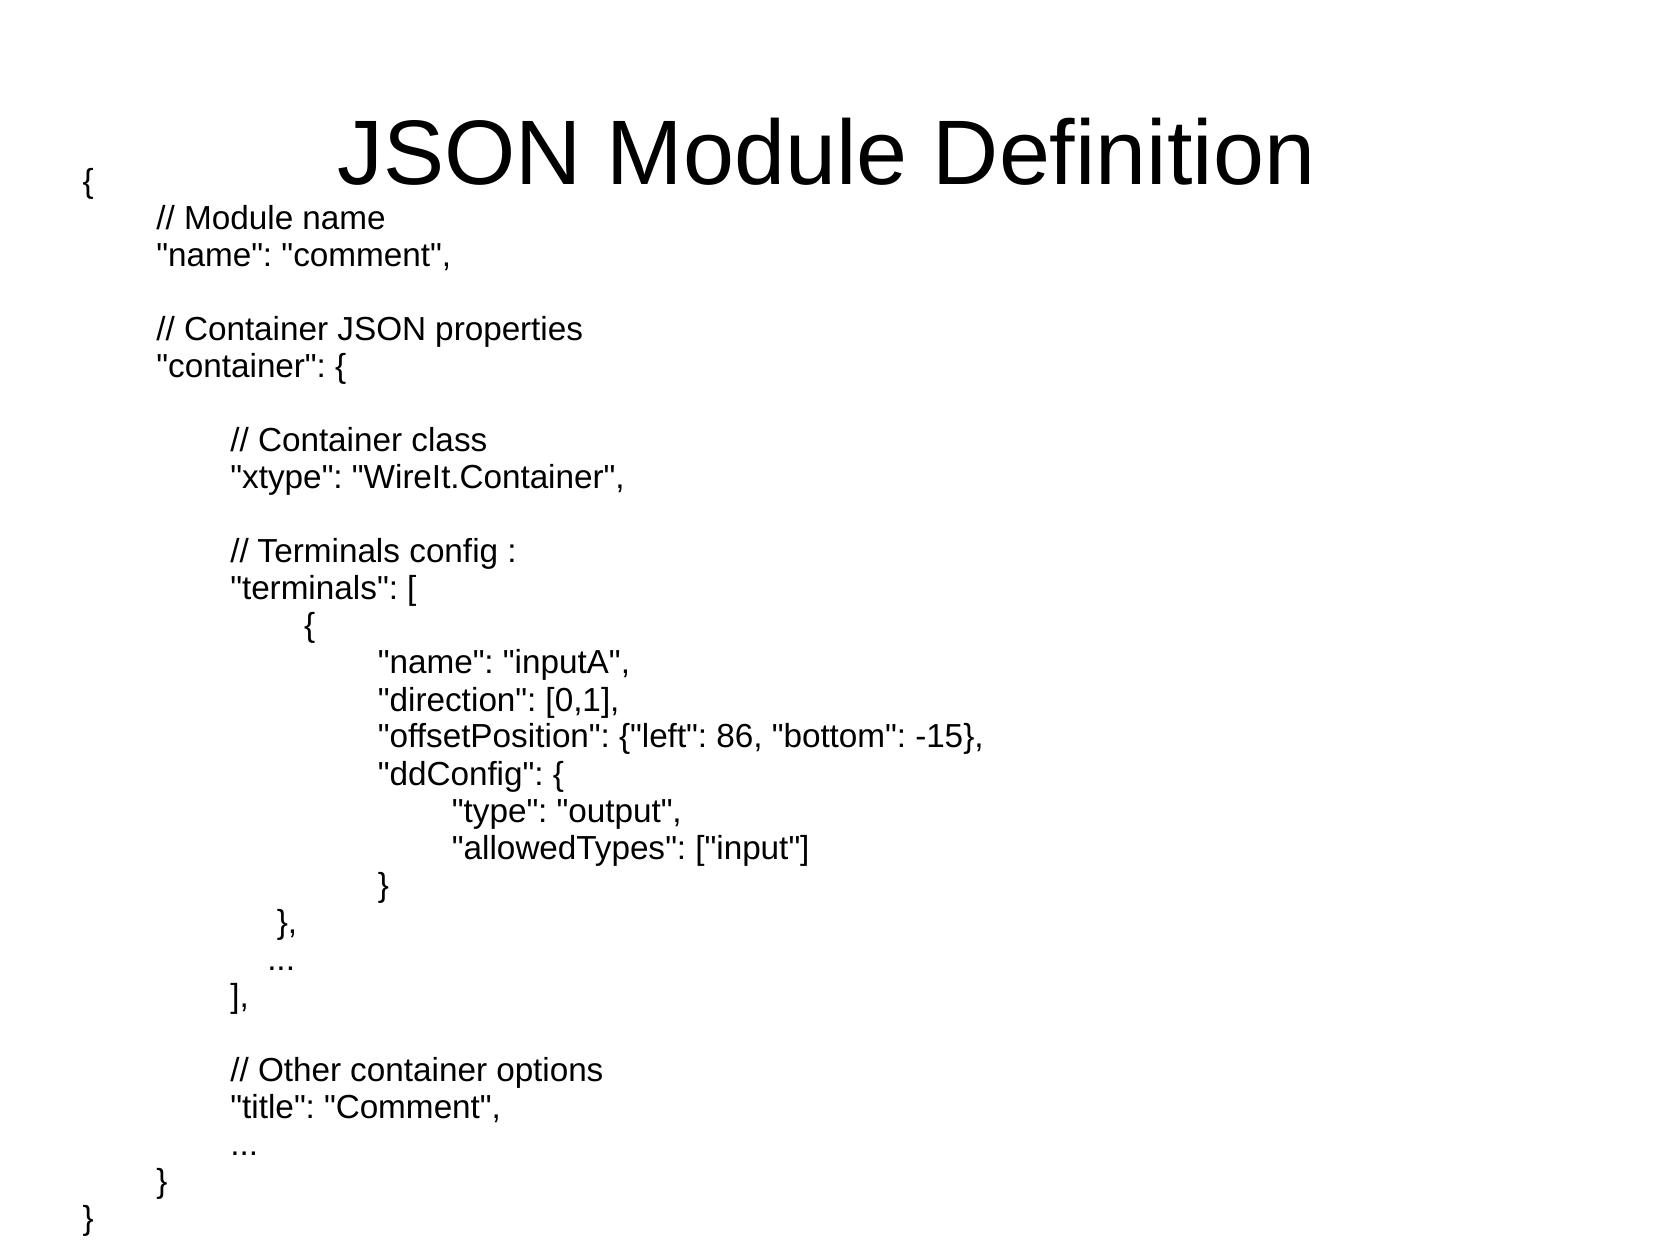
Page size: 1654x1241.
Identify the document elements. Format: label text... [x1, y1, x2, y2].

subtitle { // Module name "name": "comment", // Container JSON properties "container": { // Container class "xtype": "WireIt.Container", // Terminals config : "terminals": [ { "name": "inputA", "direction": [0,1], "offsetPosition": {"left": 86, "bottom": -15}, "ddConfig": { "type": "output", "allowedTypes": ["input"] } }, ... ], // Other container options "title": "Comment", ... } } [82, 159, 1571, 1240]
title JSON Module Definition [82, 56, 1571, 159]
